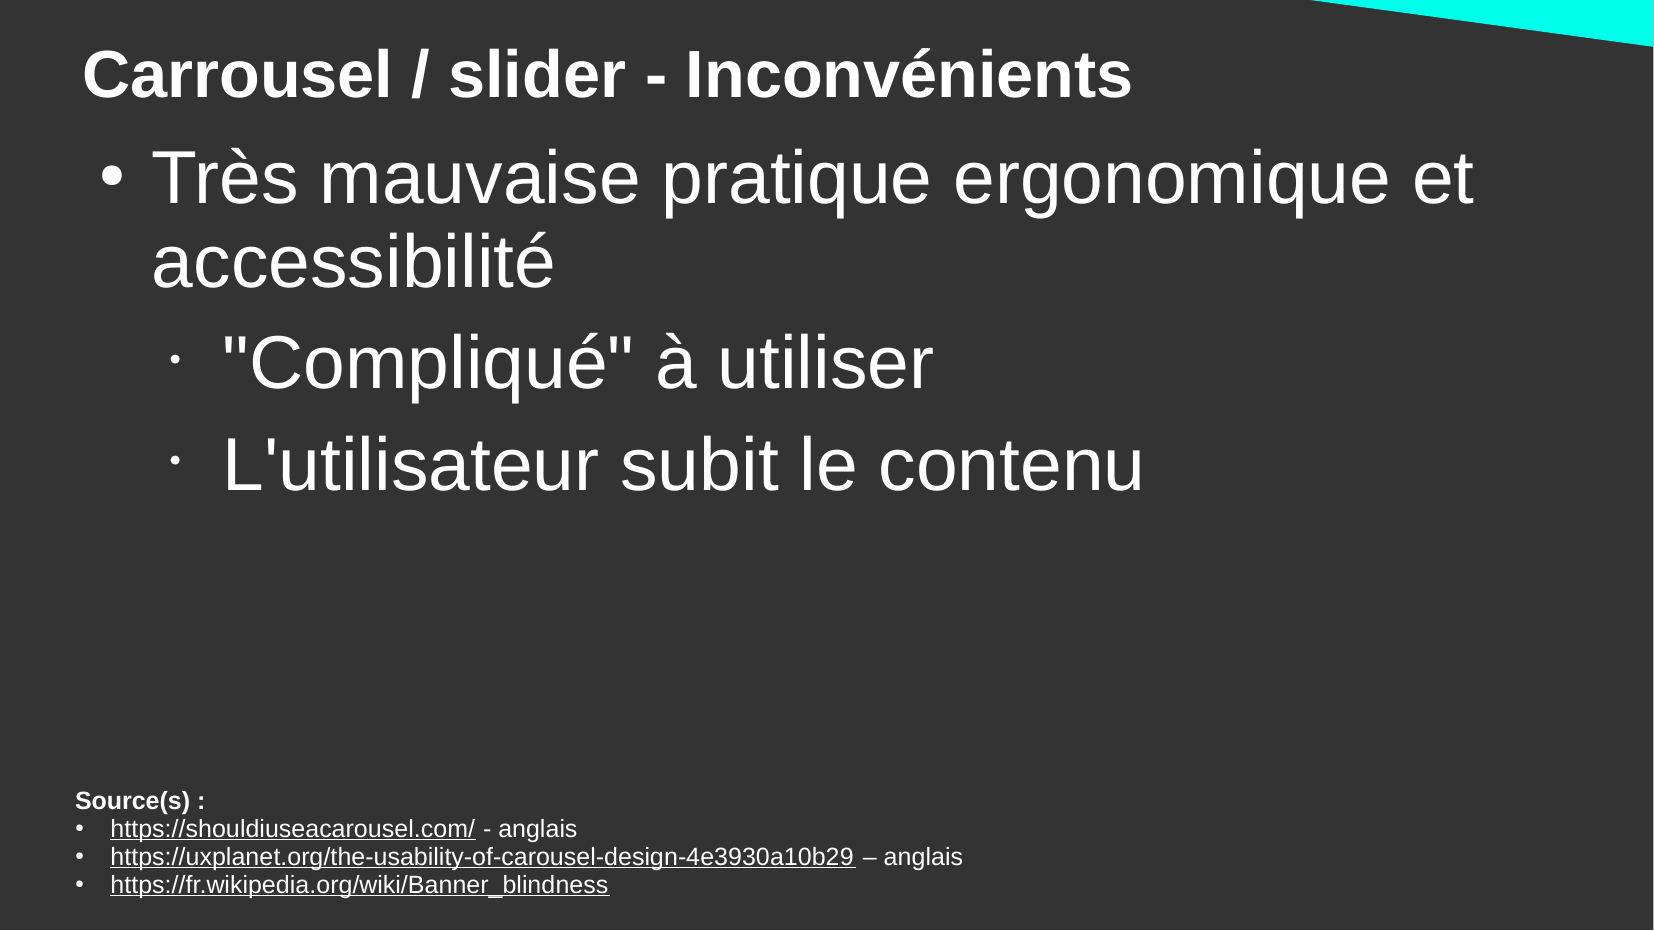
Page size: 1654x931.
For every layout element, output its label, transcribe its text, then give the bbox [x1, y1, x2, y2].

text_box Source(s) : https://shouldiuseacarousel.com/ - anglais https://uxplanet.org/the-usability-of-carousel-design-4e3930a10b29 – anglais https://fr.wikipedia.org/wiki/Banner_blindness [60, 779, 1546, 931]
title Carrousel / slider - Inconvénients [82, 37, 1571, 114]
list Très mauvaise pratique ergonomique et accessibilité "Compliqué" à utiliser L'utilisateur subit le contenu [80, 135, 1620, 768]
text_box [1310, 0, 1654, 47]
